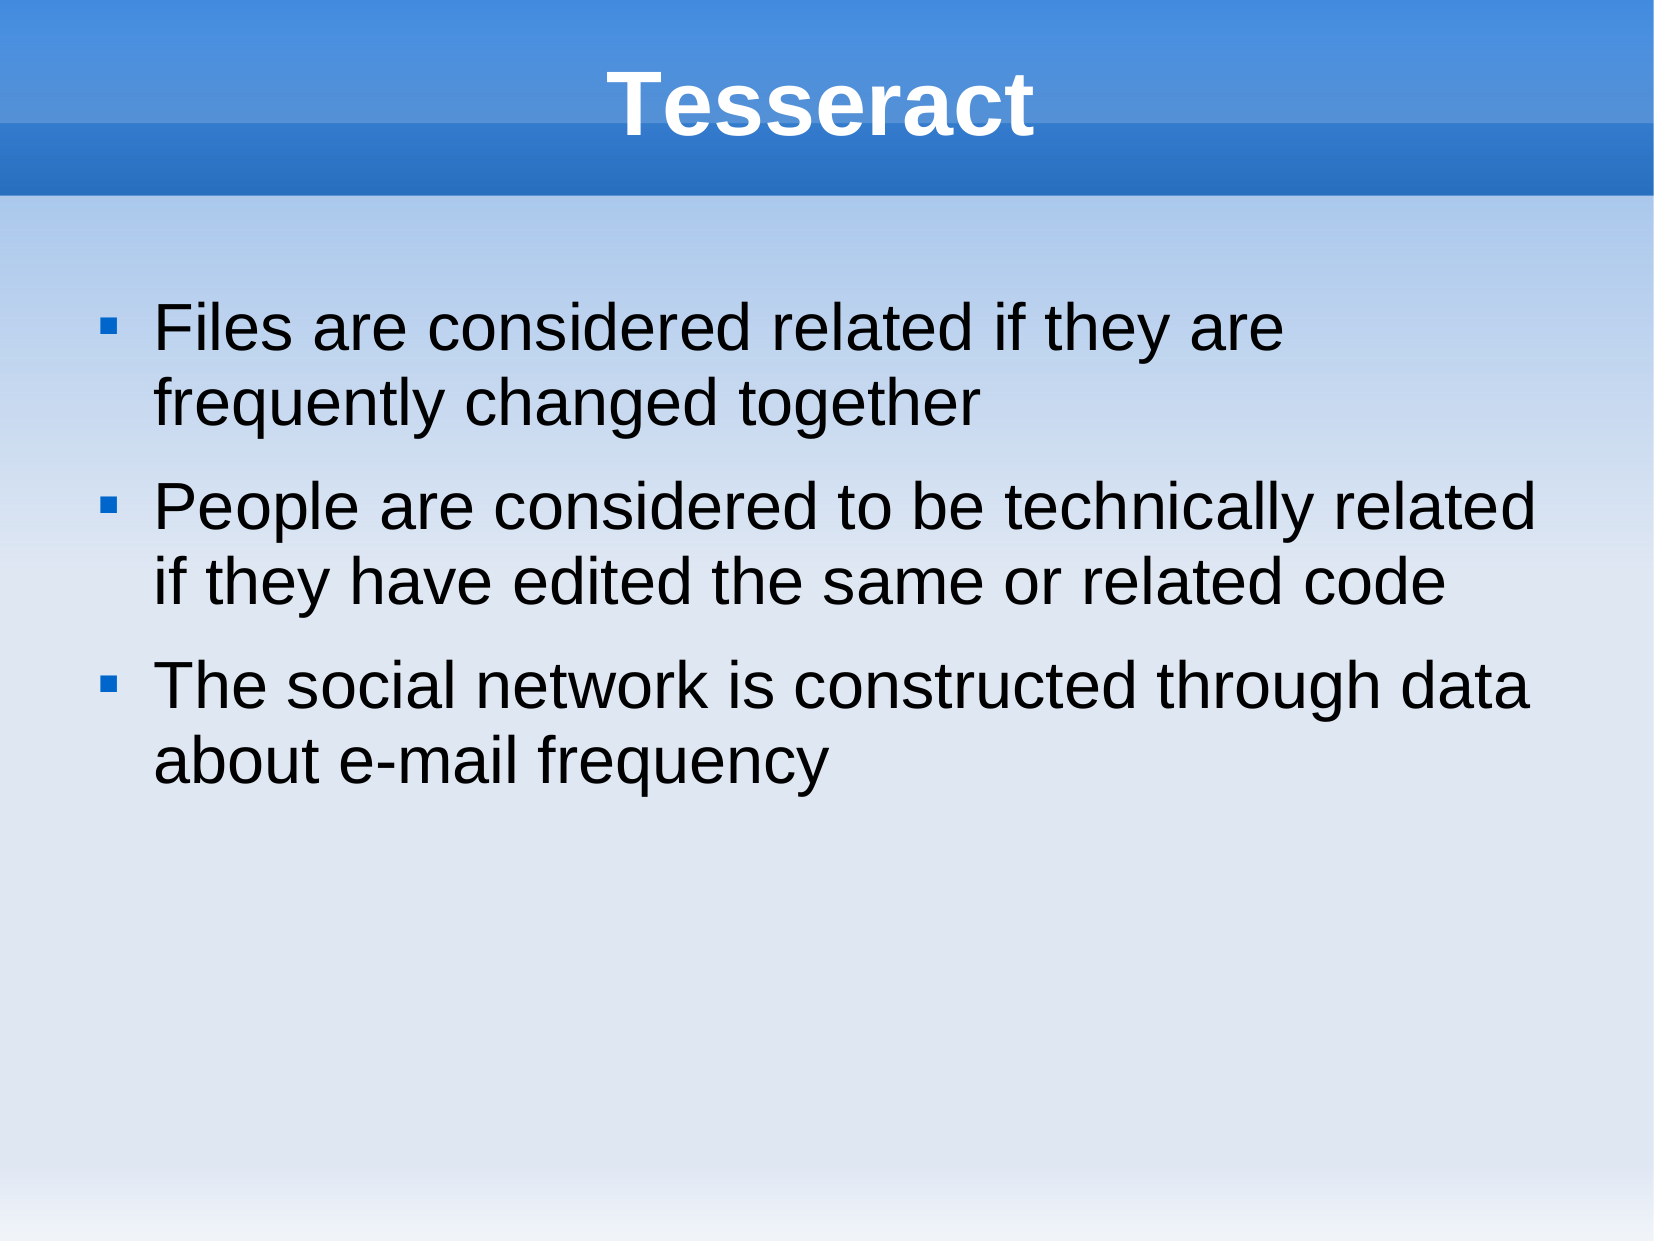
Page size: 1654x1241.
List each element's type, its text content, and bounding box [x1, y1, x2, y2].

title Tesseract [76, 0, 1565, 208]
picture [0, 0, 1654, 1241]
list Files are considered related if they are frequently changed together People are considered to be technically related if they have edited the same or related code The social network is constructed through data about e-mail frequency [82, 290, 1571, 1109]
